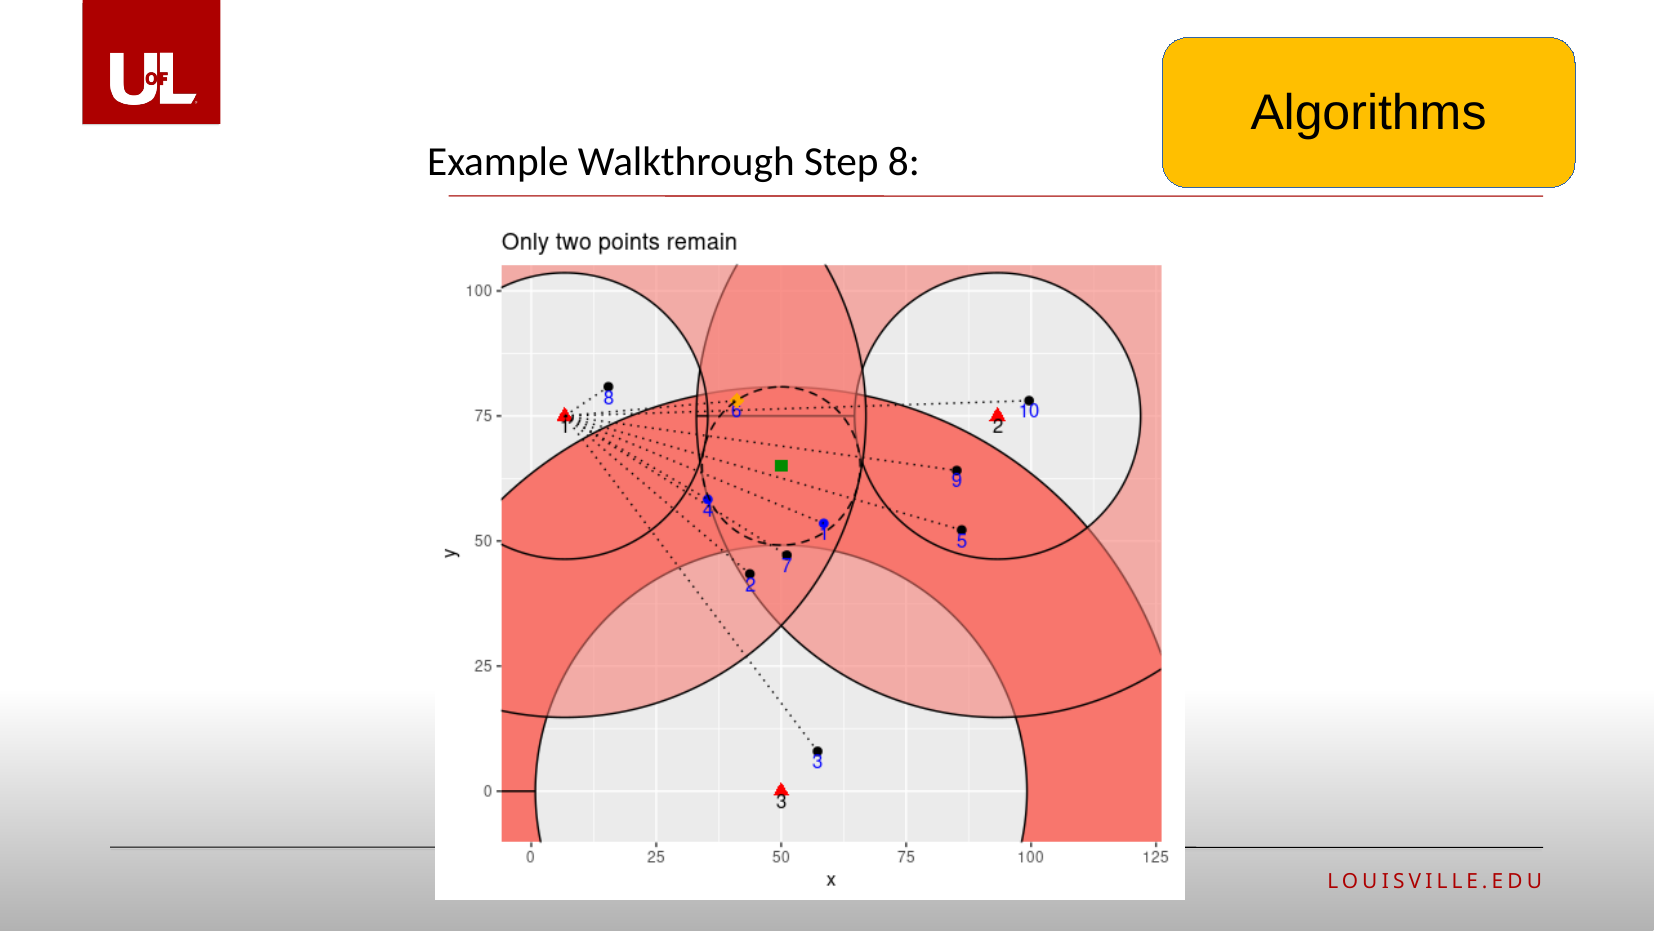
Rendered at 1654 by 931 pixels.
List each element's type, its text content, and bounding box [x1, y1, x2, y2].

picture [435, 225, 1185, 901]
text_box Algorithms [1162, 37, 1576, 188]
title Example Walkthrough Step 8: [427, 134, 1544, 197]
picture [110, 52, 198, 105]
